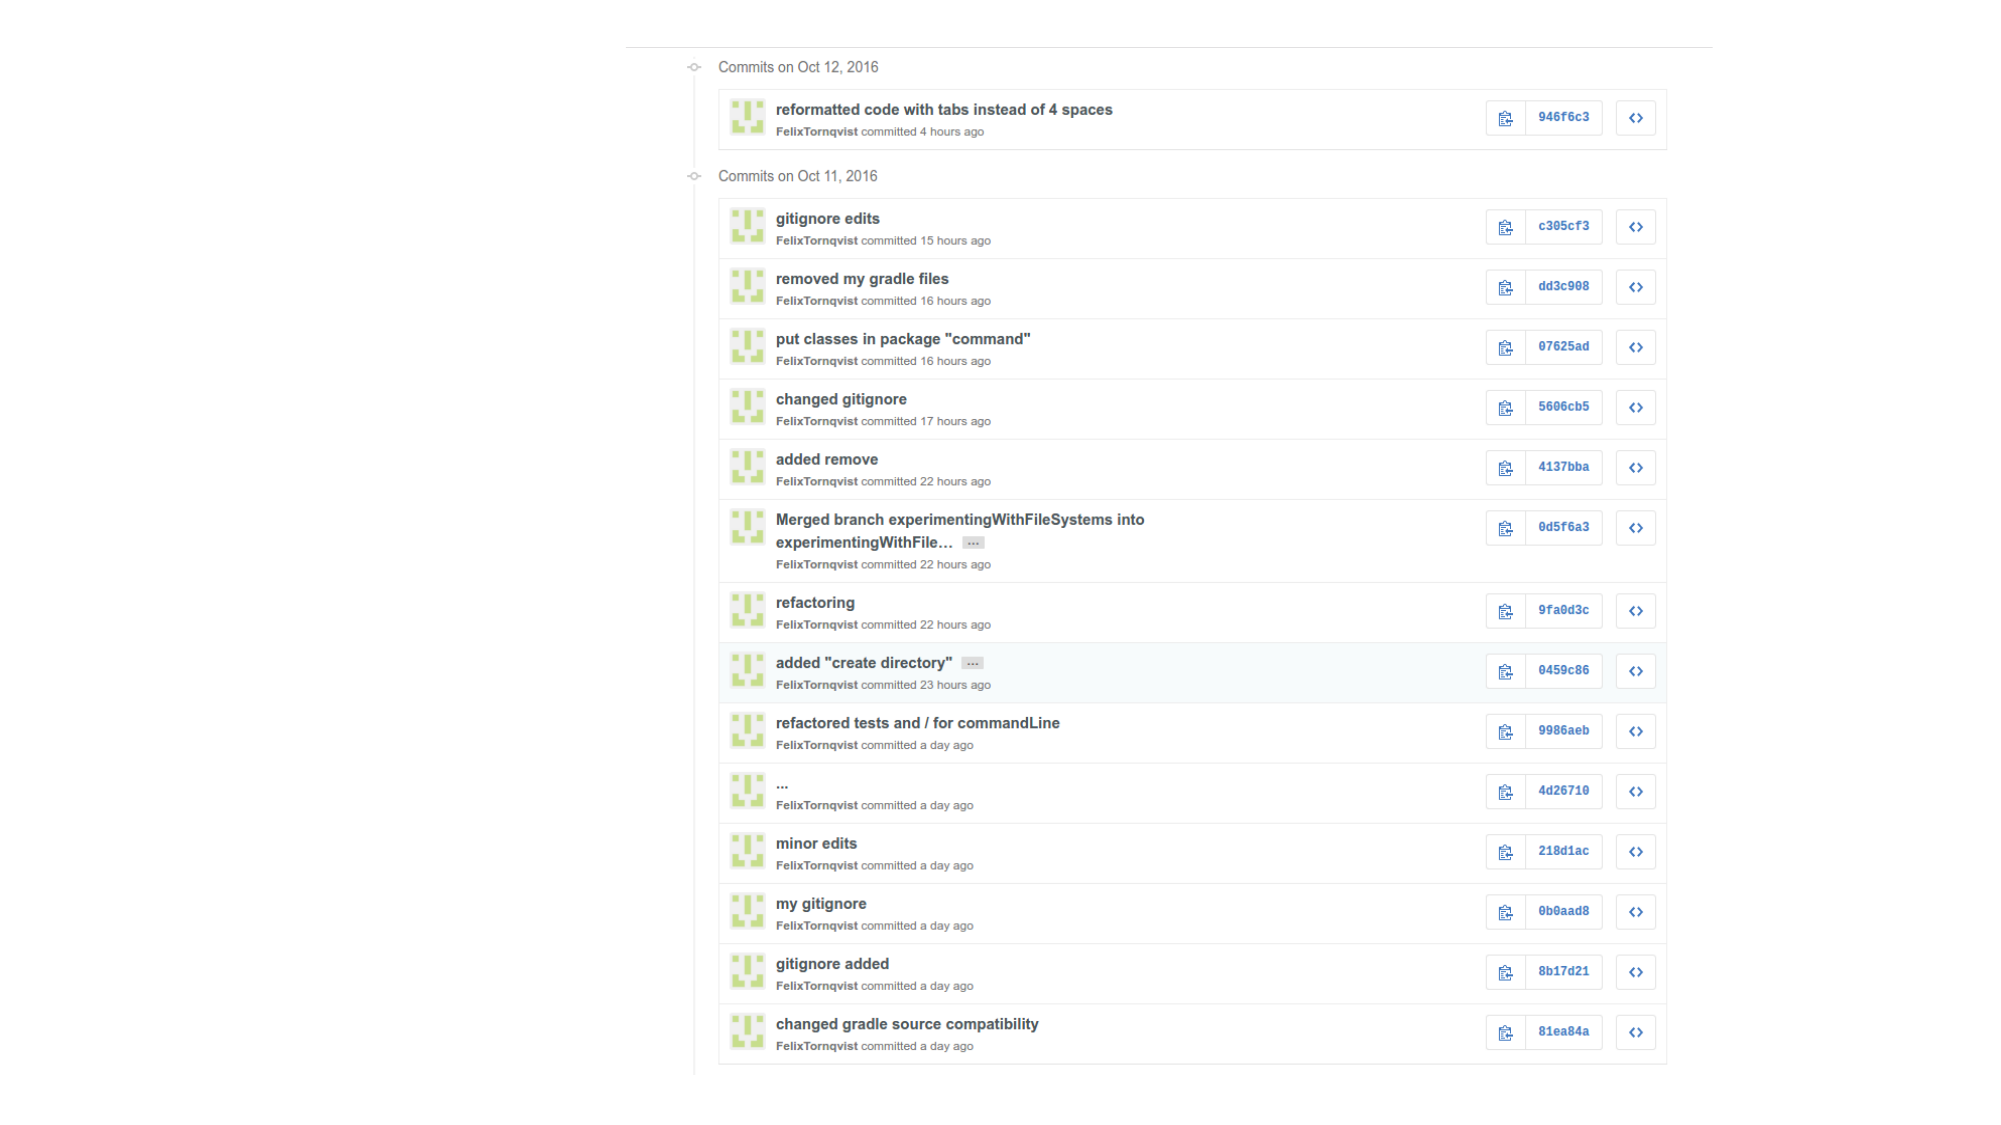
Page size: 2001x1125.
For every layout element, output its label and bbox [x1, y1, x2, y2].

picture [625, 47, 1713, 1075]
